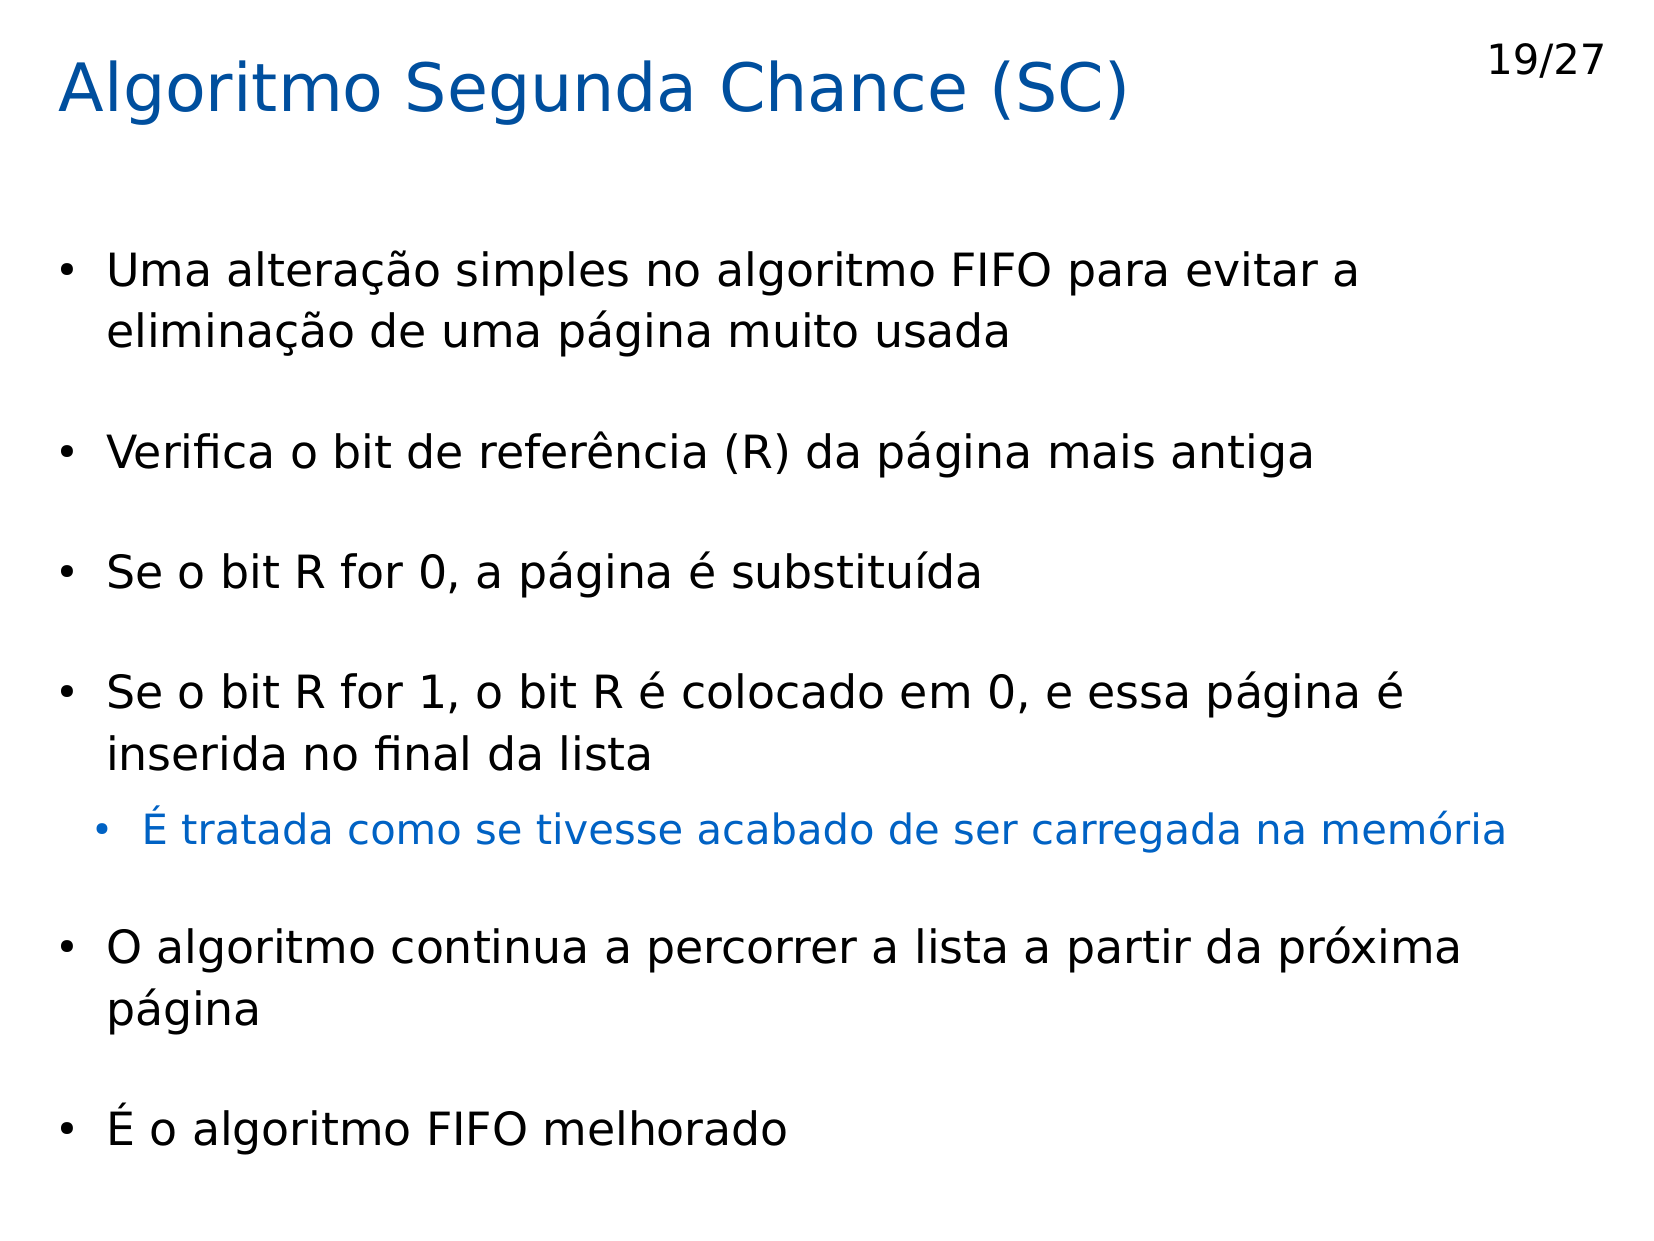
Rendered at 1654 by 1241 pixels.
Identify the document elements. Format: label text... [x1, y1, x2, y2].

title Algoritmo Segunda Chance (SC) [59, 29, 1506, 148]
list Uma alteração simples no algoritmo FIFO para evitar a eliminação de uma página muito usada Verifica o bit de referência (R) da página mais antiga Se o bit R for 0, a página é substituída Se o bit R for 1, o bit R é colocado em 0, e essa página é inserida no final da lista É tratada como se tivesse acabado de ser carregada na memória O algoritmo continua a percorrer a lista a partir da próxima página É o algoritmo FIFO melhorado [59, 236, 1595, 1211]
